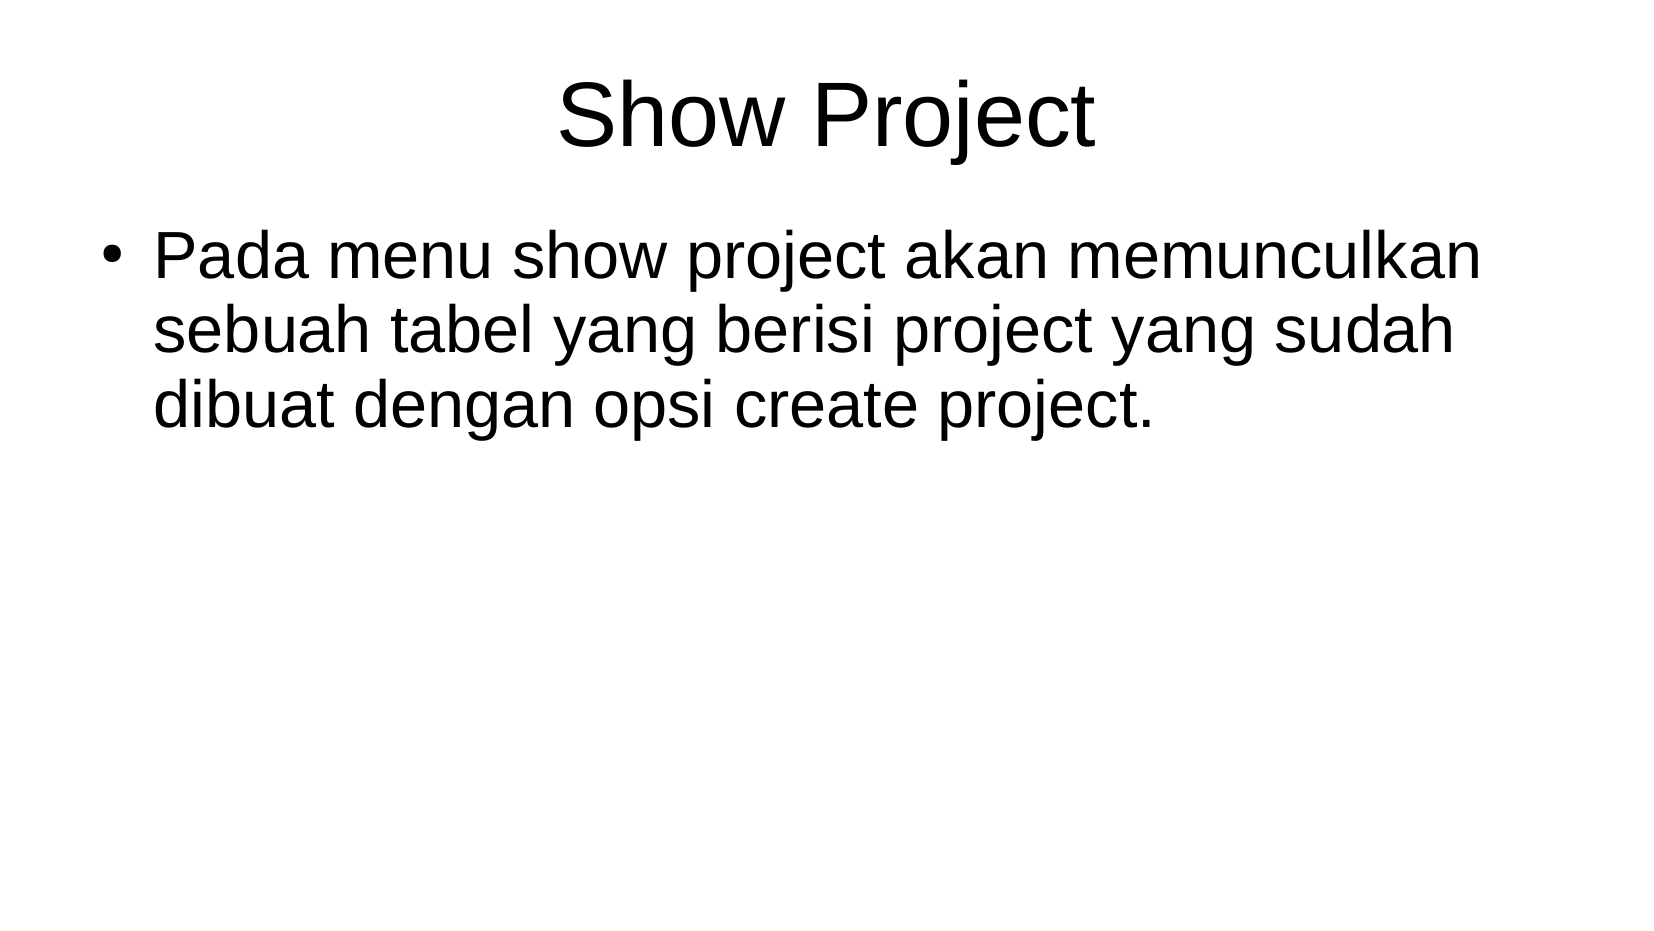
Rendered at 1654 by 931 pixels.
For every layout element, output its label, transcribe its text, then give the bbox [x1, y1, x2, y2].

title Show Project [82, 37, 1571, 193]
list Pada menu show project akan memunculkan sebuah tabel yang berisi project yang sudah dibuat dengan opsi create project. [82, 217, 1571, 758]
